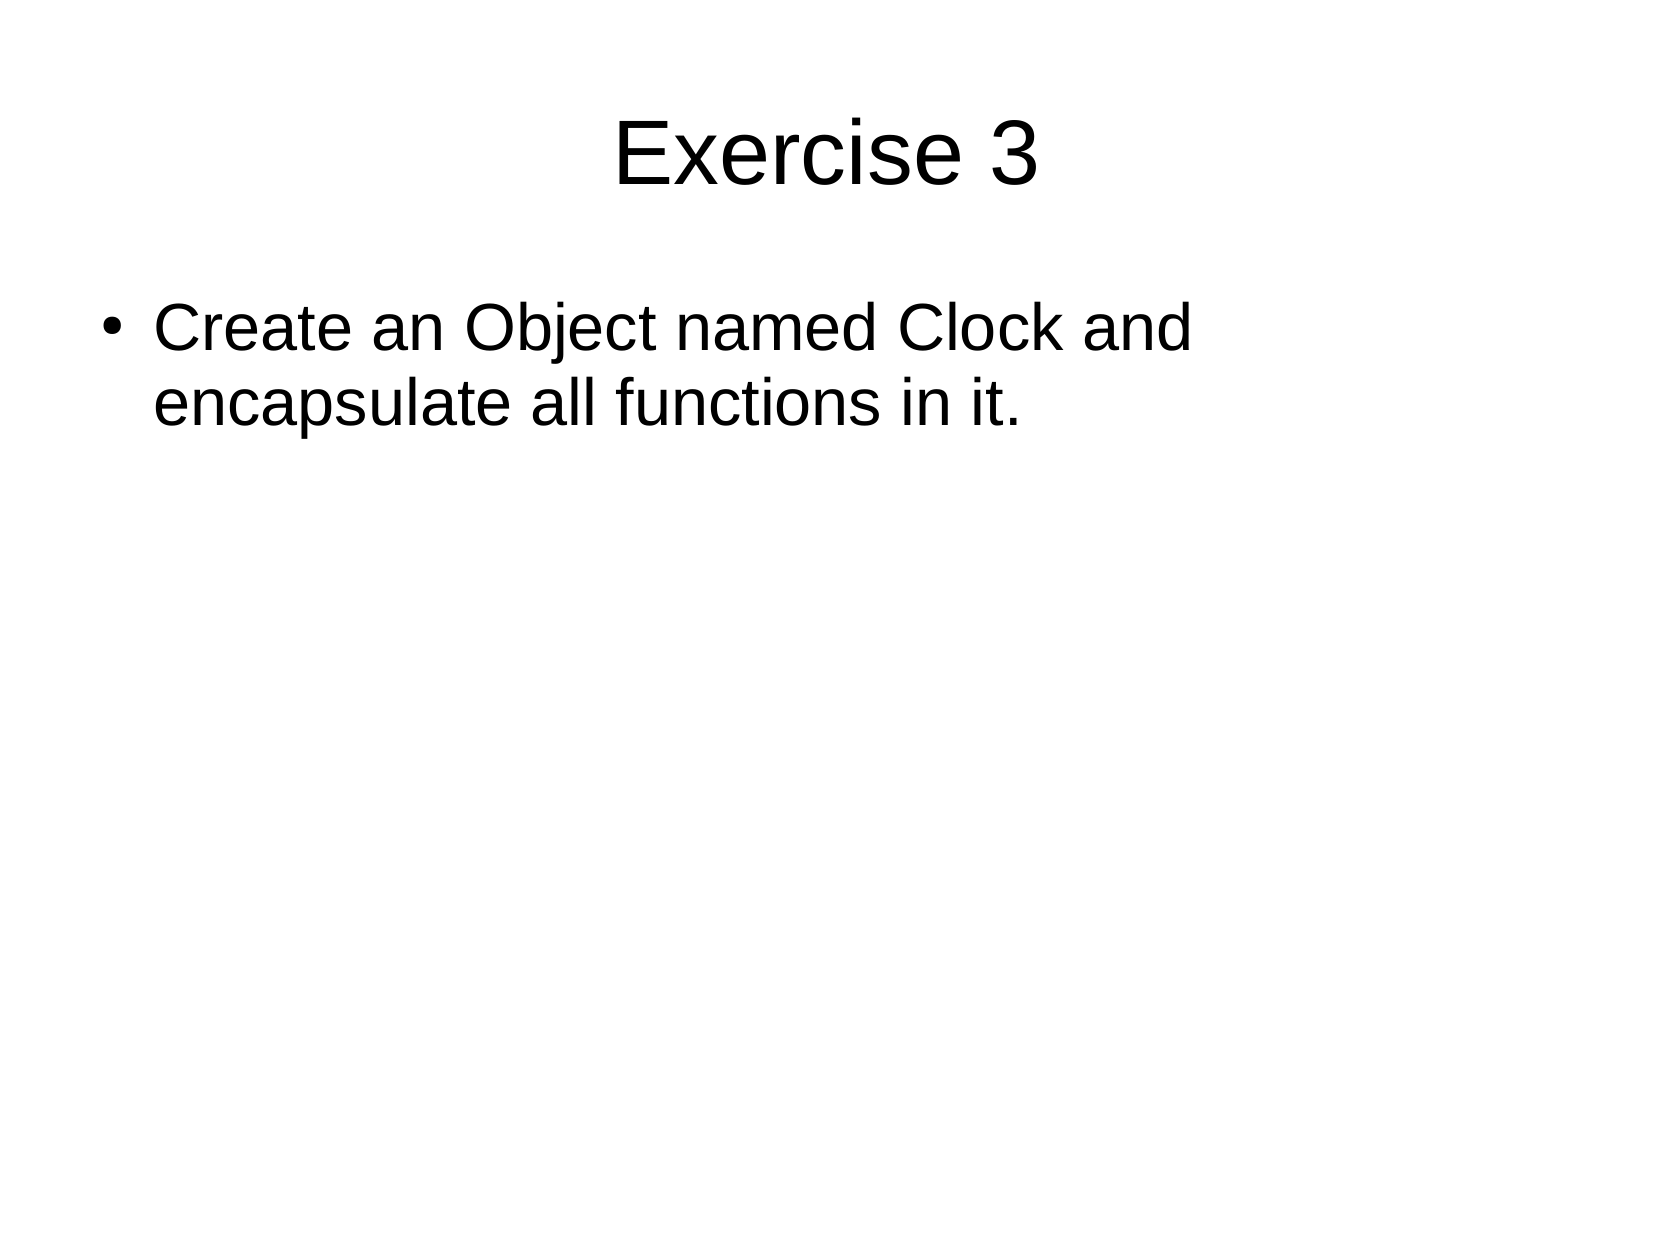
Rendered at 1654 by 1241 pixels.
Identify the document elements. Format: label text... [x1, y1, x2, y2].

list Create an Object named Clock and encapsulate all functions in it. [82, 290, 1571, 1109]
title Exercise 3 [82, 49, 1571, 257]
